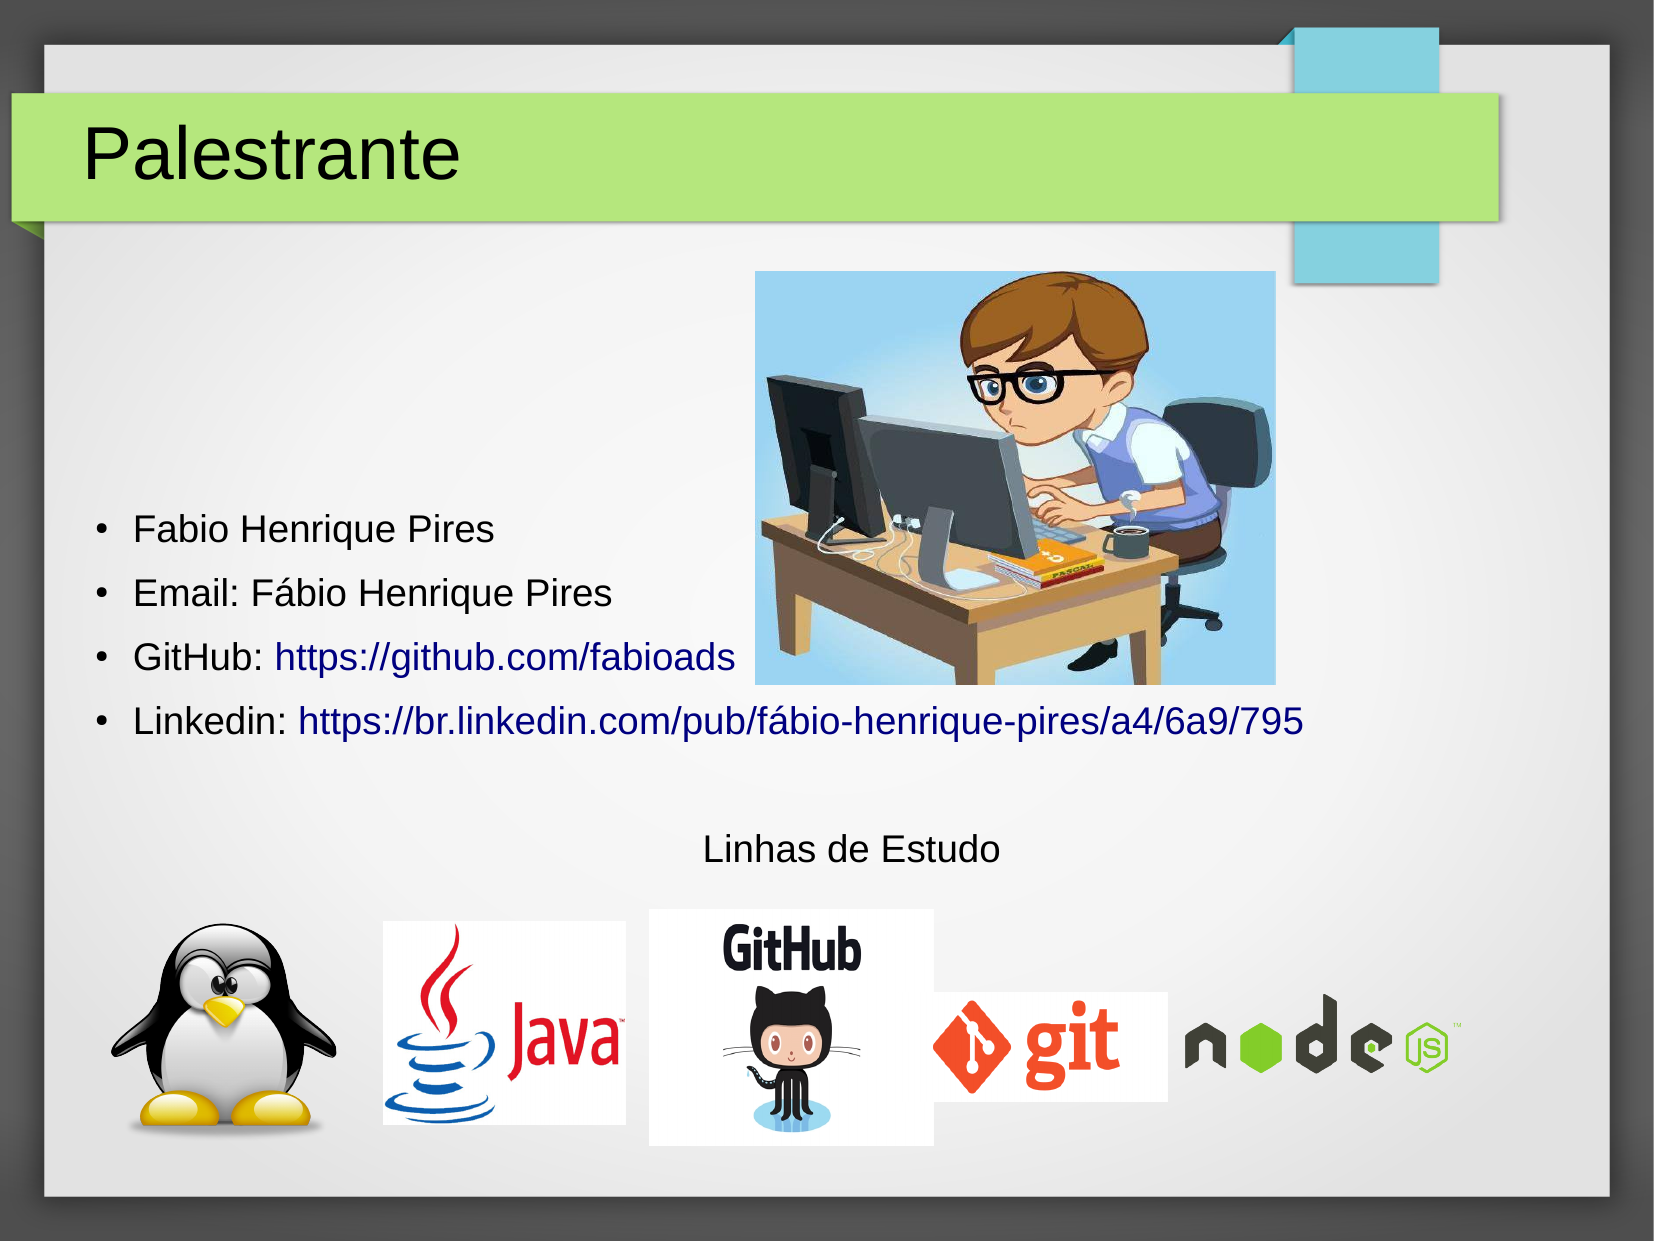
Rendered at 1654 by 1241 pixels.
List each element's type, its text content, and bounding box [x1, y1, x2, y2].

title Palestrante [82, 94, 1264, 213]
picture [0, 0, 1654, 1241]
list Fabio Henrique Pires Email: Fábio Henrique Pires GitHub: https://github.com/fabioads Linkedin: https://br.linkedin.com/pub/fábio-henrique-pires/a4/6a9/795 Linhas de Estudo [82, 507, 1571, 875]
